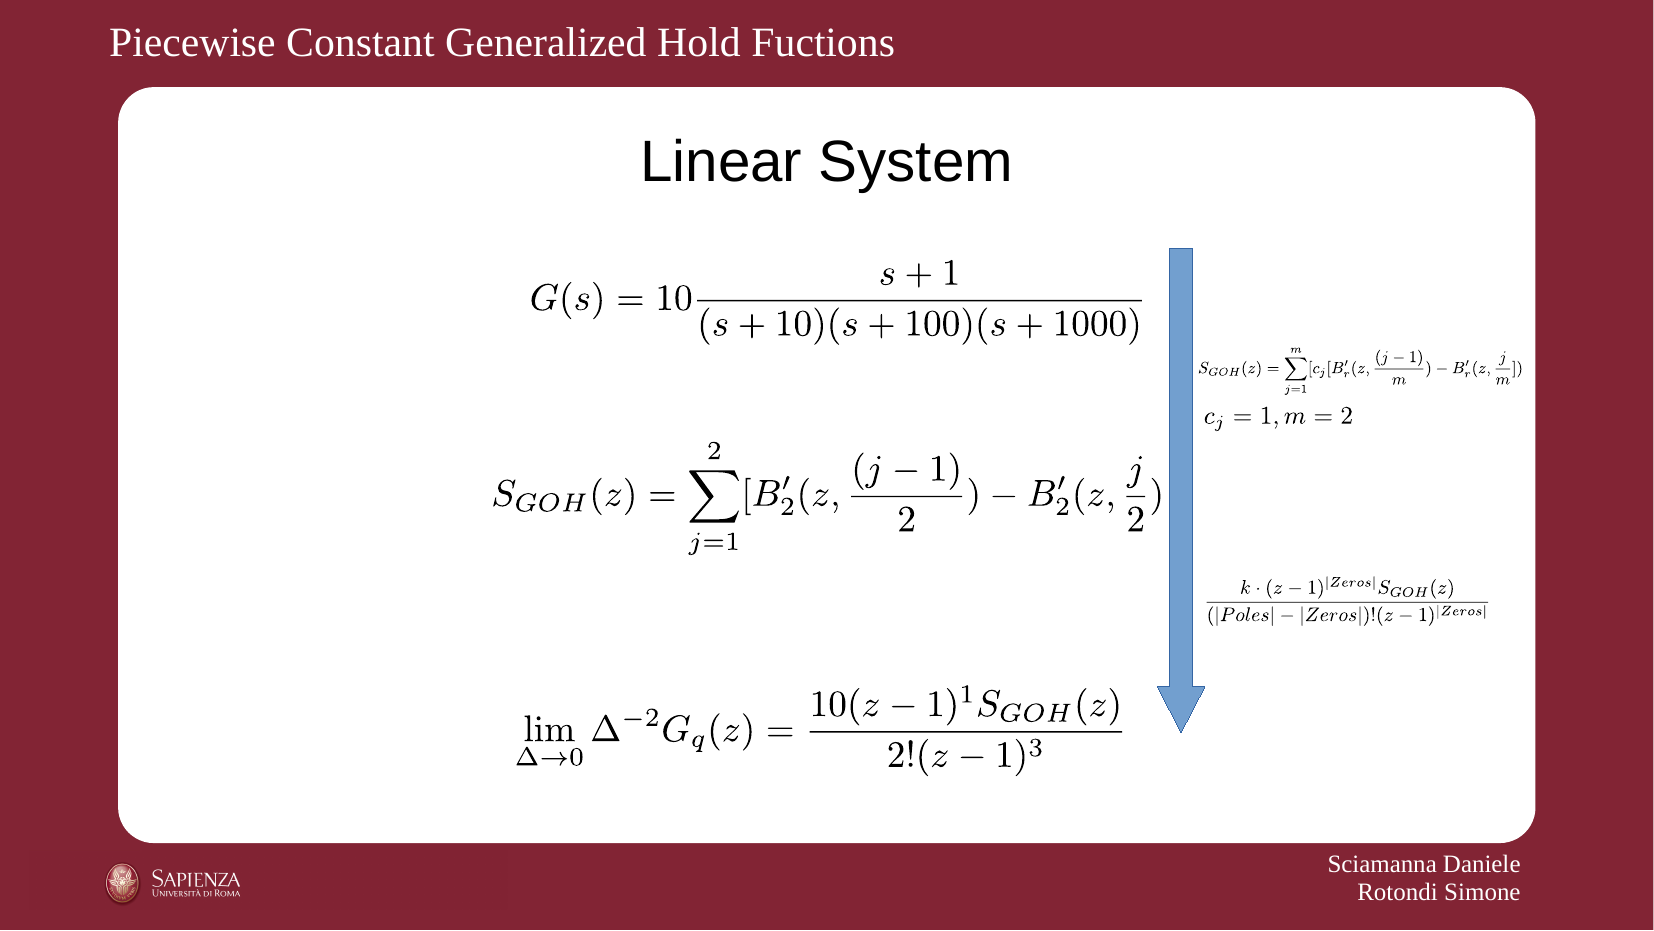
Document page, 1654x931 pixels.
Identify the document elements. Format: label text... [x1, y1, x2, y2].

text_box Piecewise Constant Generalized Hold Fuctions [94, 11, 1342, 92]
text_box [118, 87, 1536, 844]
text_box Sciamanna Daniele Rotondi Simone [933, 843, 1536, 914]
title Linear System [162, 110, 1492, 213]
picture [29, 850, 508, 910]
